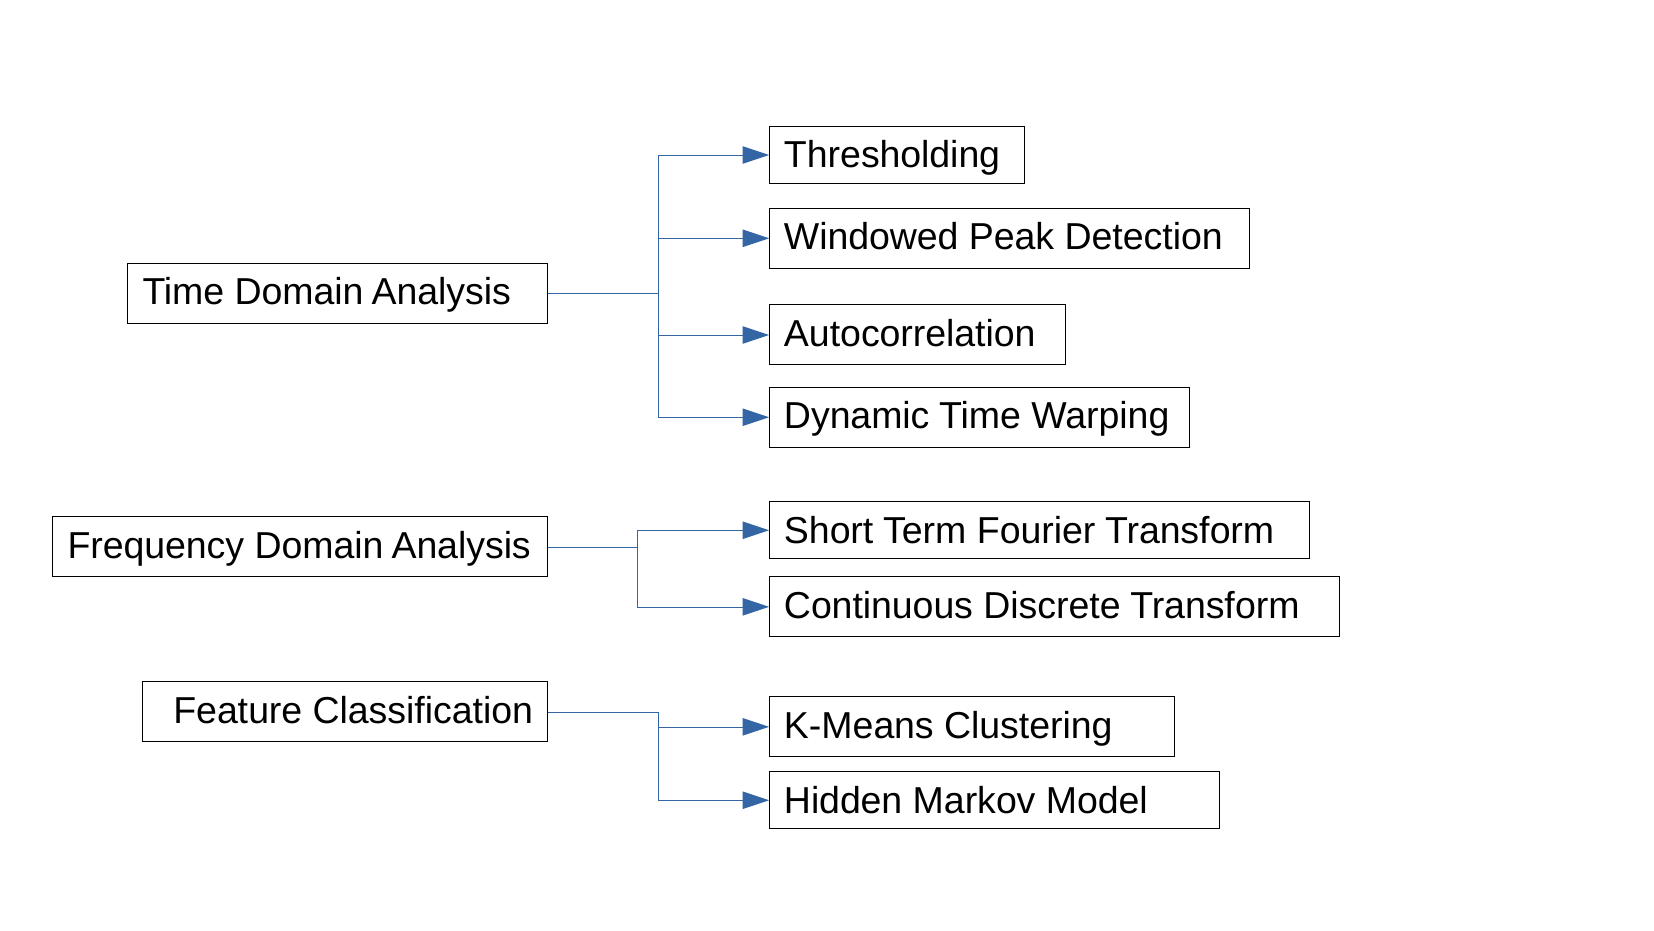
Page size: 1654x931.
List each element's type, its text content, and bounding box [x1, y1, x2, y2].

text_box Continuous Discrete Transform [769, 576, 1340, 637]
text_box Feature Classification [142, 681, 548, 742]
text_box K-Means Clustering [769, 696, 1175, 757]
text_box Autocorrelation [769, 304, 1066, 365]
text_box Dynamic Time Warping [769, 387, 1190, 448]
text_box Windowed Peak Detection [769, 208, 1250, 269]
text_box Short Term Fourier Transform [769, 501, 1310, 559]
text_box Time Domain Analysis [127, 263, 548, 324]
text_box Thresholding [769, 126, 1025, 184]
text_box Hidden Markov Model [769, 771, 1220, 829]
text_box Frequency Domain Analysis [52, 516, 548, 577]
